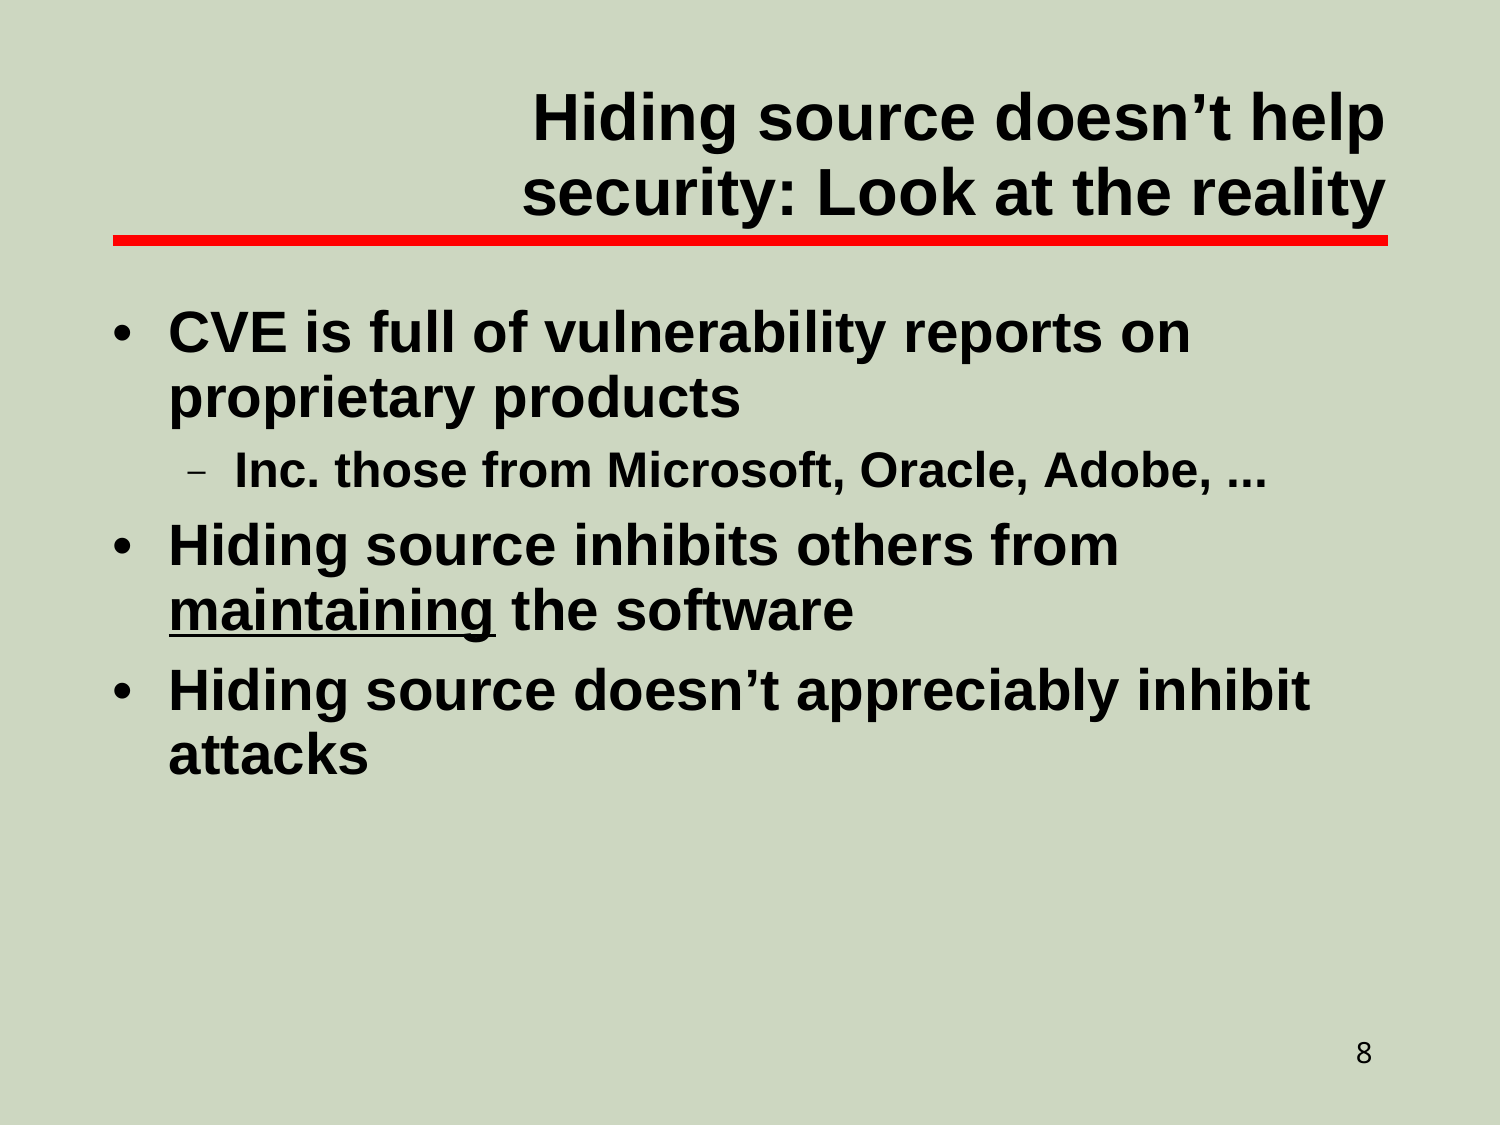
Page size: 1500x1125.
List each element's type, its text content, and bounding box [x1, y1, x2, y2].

list CVE is full of vulnerability reports on proprietary products Inc. those from Microsoft, Oracle, Adobe, ... Hiding source inhibits others from maintaining the software Hiding source doesn’t appreciably inhibit attacks [112, 299, 1388, 1096]
title Hiding source doesn’t help security: Look at the reality [337, 79, 1388, 230]
